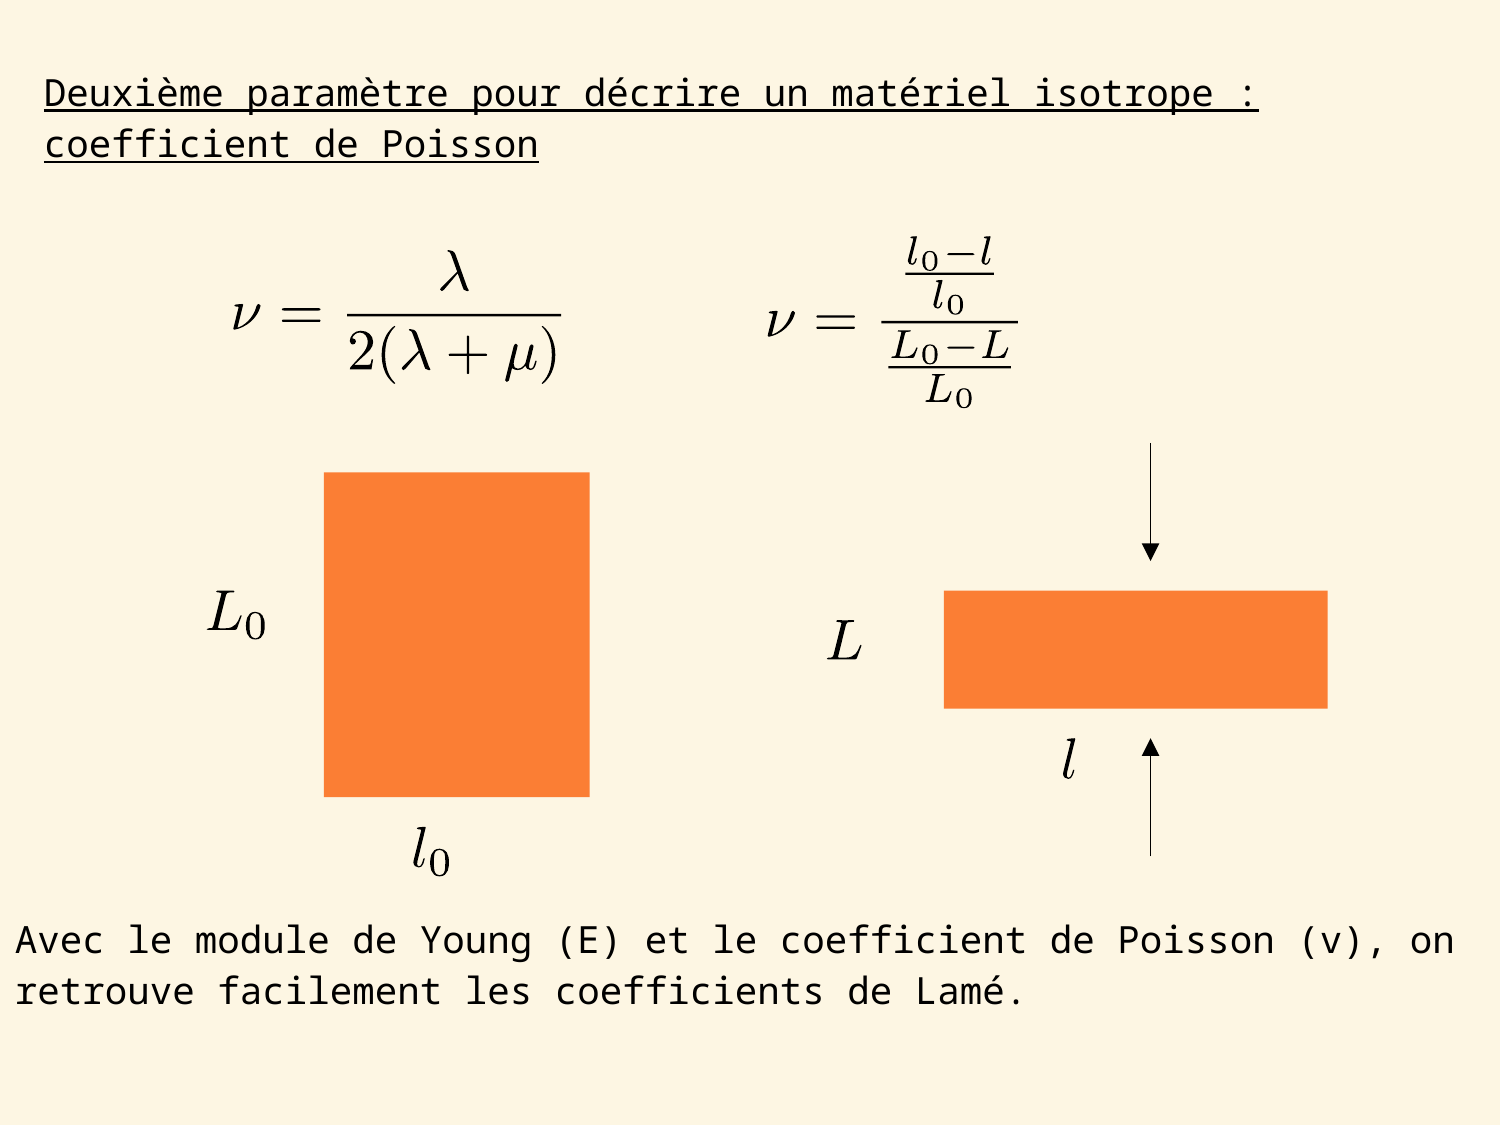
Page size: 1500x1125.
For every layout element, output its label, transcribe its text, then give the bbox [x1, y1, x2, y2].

text_box [448, 335, 488, 375]
text_box [981, 330, 1009, 358]
text_box [233, 303, 261, 330]
text_box [440, 250, 469, 292]
text_box [1063, 738, 1076, 779]
text_box Deuxième paramètre pour décrire un matériel isotrope : coefficient de Poisson [29, 59, 1477, 176]
text_box [347, 313, 562, 317]
text_box [981, 236, 991, 265]
text_box [925, 373, 952, 402]
text_box [206, 590, 242, 630]
text_box [922, 344, 938, 365]
text_box [907, 236, 917, 265]
text_box [541, 325, 556, 384]
text_box [767, 310, 796, 337]
text_box [922, 250, 938, 271]
text_box Avec le module de Young (E) et le coefficient de Poisson (v), on retrouve facilement les coefficients de Lamé. [0, 906, 1500, 1125]
text_box [933, 279, 943, 309]
text_box [349, 330, 374, 370]
text_box [245, 611, 265, 640]
text_box [413, 826, 426, 868]
text_box [381, 325, 396, 384]
text_box [881, 320, 1018, 324]
text_box [943, 590, 1328, 709]
text_box [505, 343, 537, 382]
text_box [323, 472, 590, 798]
text_box [401, 329, 431, 371]
text_box [430, 848, 449, 877]
text_box [947, 294, 964, 315]
text_box [826, 620, 862, 660]
text_box [891, 330, 918, 358]
text_box [956, 388, 972, 409]
